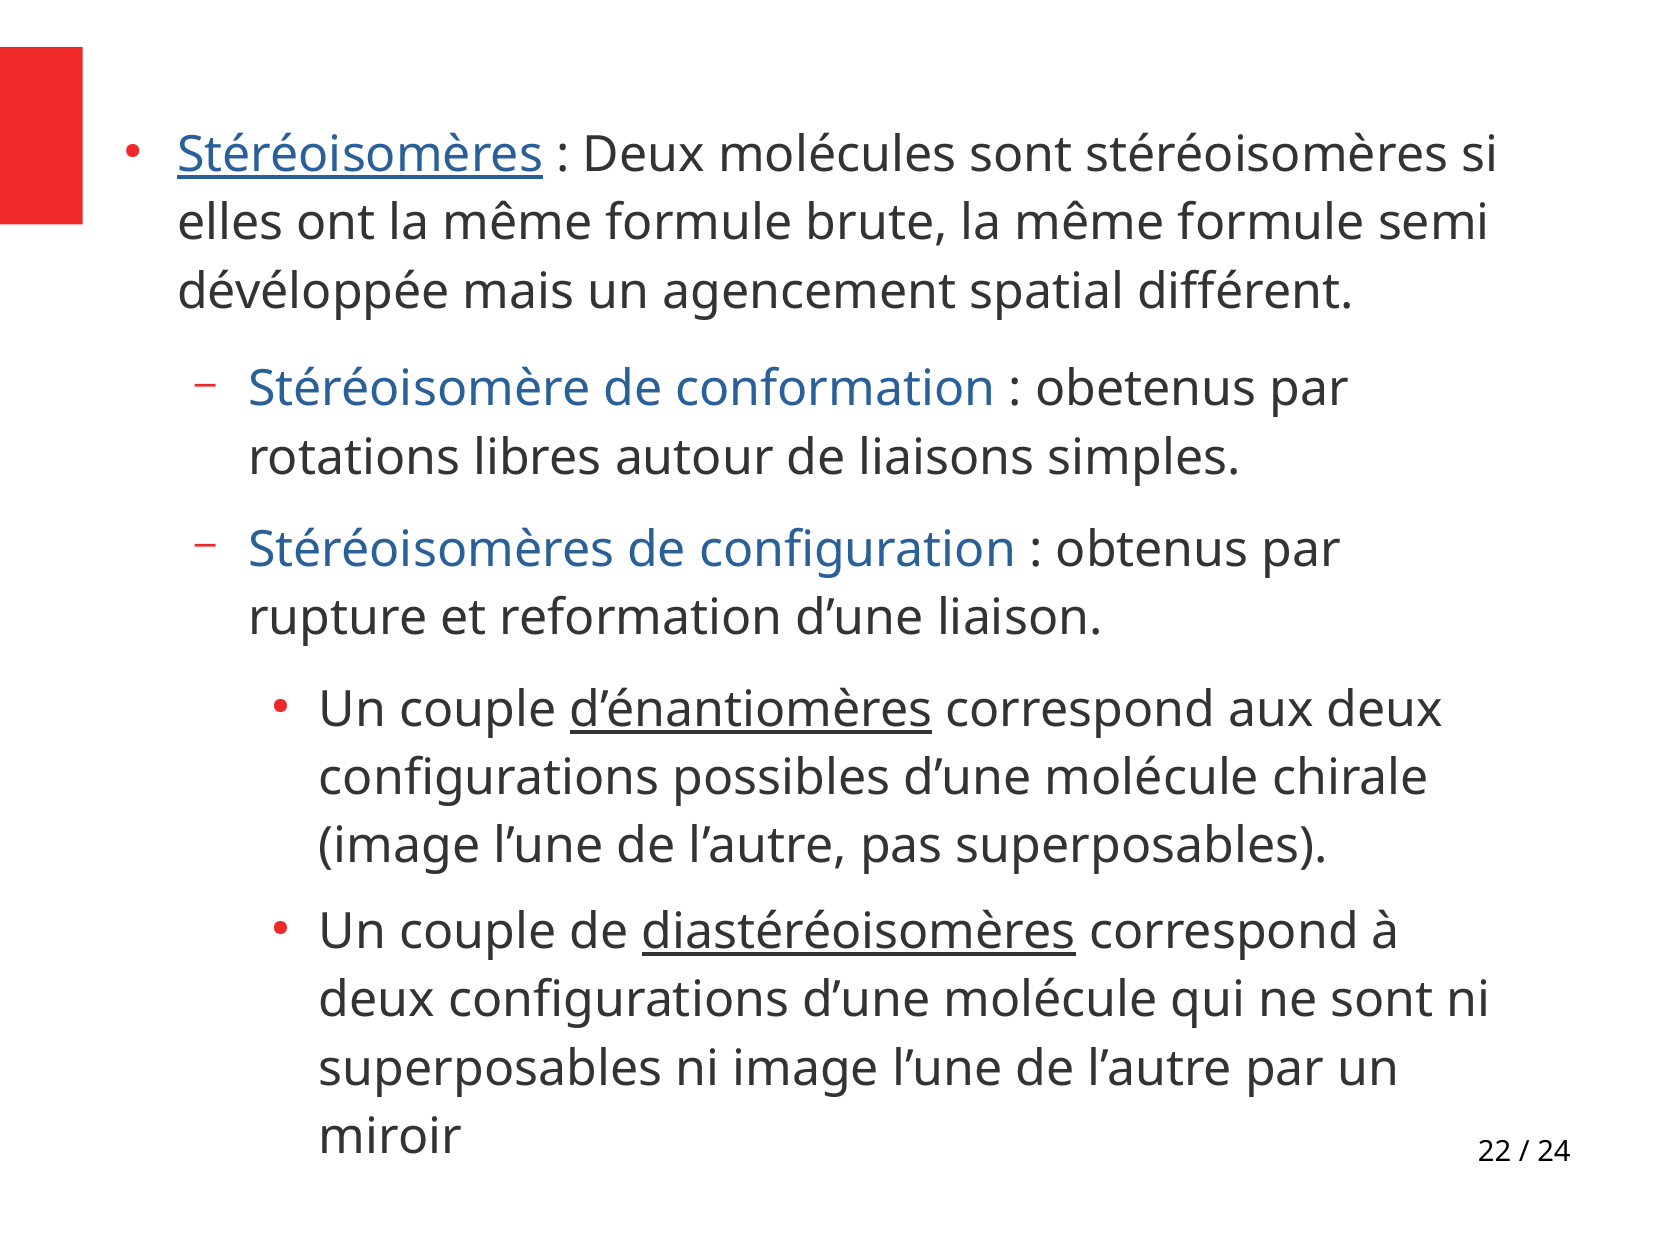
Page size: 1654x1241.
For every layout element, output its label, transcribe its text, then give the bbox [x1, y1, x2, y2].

list Stéréoisomères : Deux molécules sont stéréoisomères si elles ont la même formule brute, la même formule semi dévéloppée mais un agencement spatial différent. Stéréoisomère de conformation : obetenus par rotations libres autour de liaisons simples. Stéréoisomères de configuration : obtenus par rupture et reformation d’une liaison. Un couple d’énantiomères correspond aux deux configurations possibles d’une molécule chirale (image l’une de l’autre, pas superposables). Un couple de diastéréoisomères correspond à deux configurations d’une molécule qui ne sont ni superposables ni image l’une de l’autre par un miroir [106, 118, 1524, 838]
